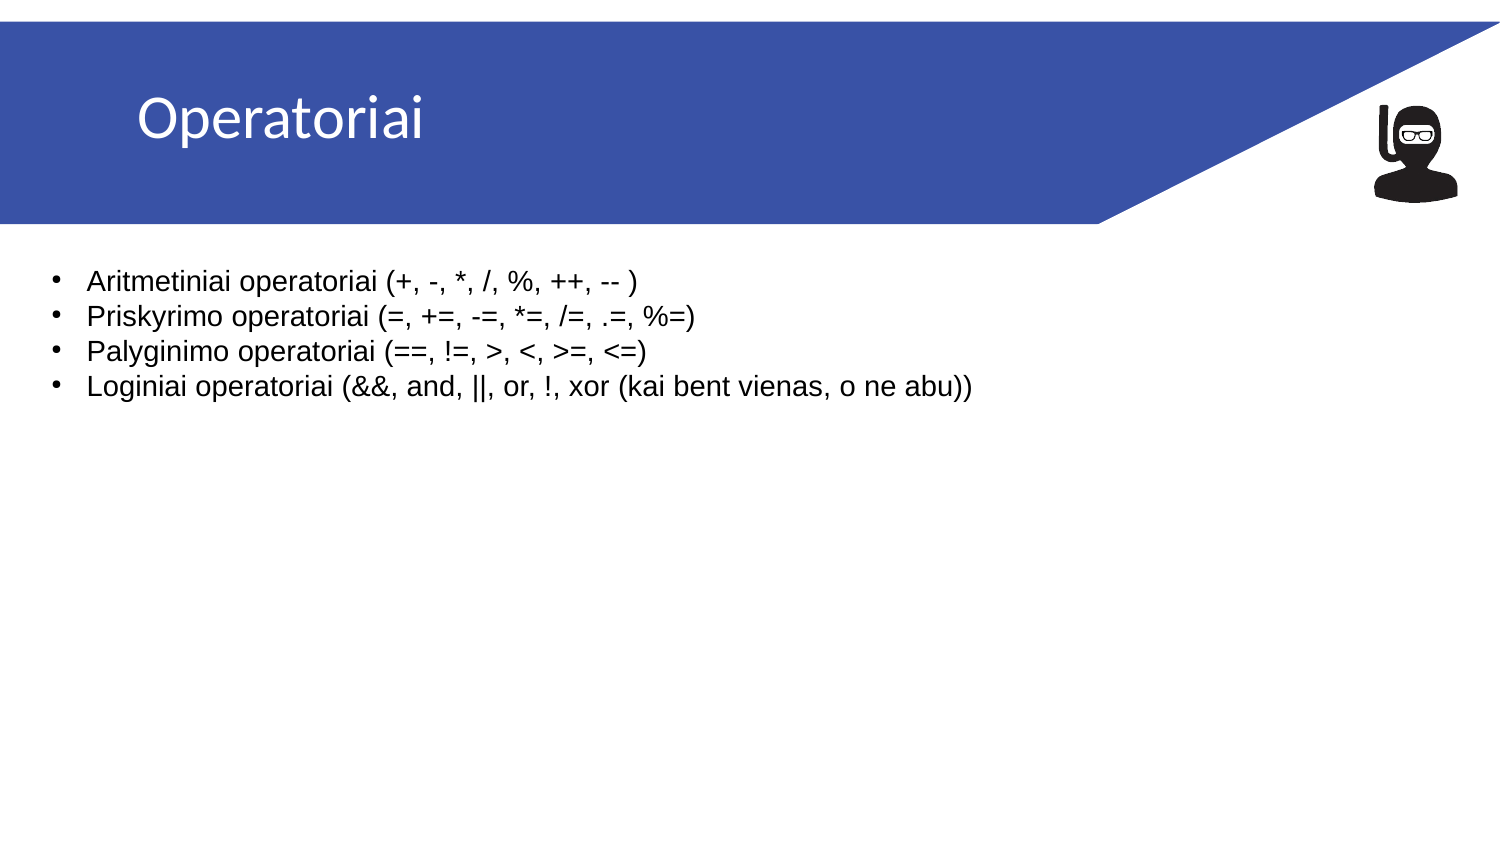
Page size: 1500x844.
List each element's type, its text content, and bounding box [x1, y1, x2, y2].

title Operatoriai [122, 72, 1326, 167]
text_box [1096, 111, 1500, 227]
text_box [1404, 23, 1500, 72]
picture [1326, 72, 1500, 211]
text_box Aritmetiniai operatoriai (+, -, *, /, %, ++, -- ) Priskyrimo operatoriai (=, +=, -=, *=, /=, .=, %=) Palyginimo operatoriai (==, !=, >, <, >=, <=) Loginiai operatoriai (&&, and, ||, or, !, xor (kai bent vienas, o ne abu)) [36, 247, 1389, 789]
